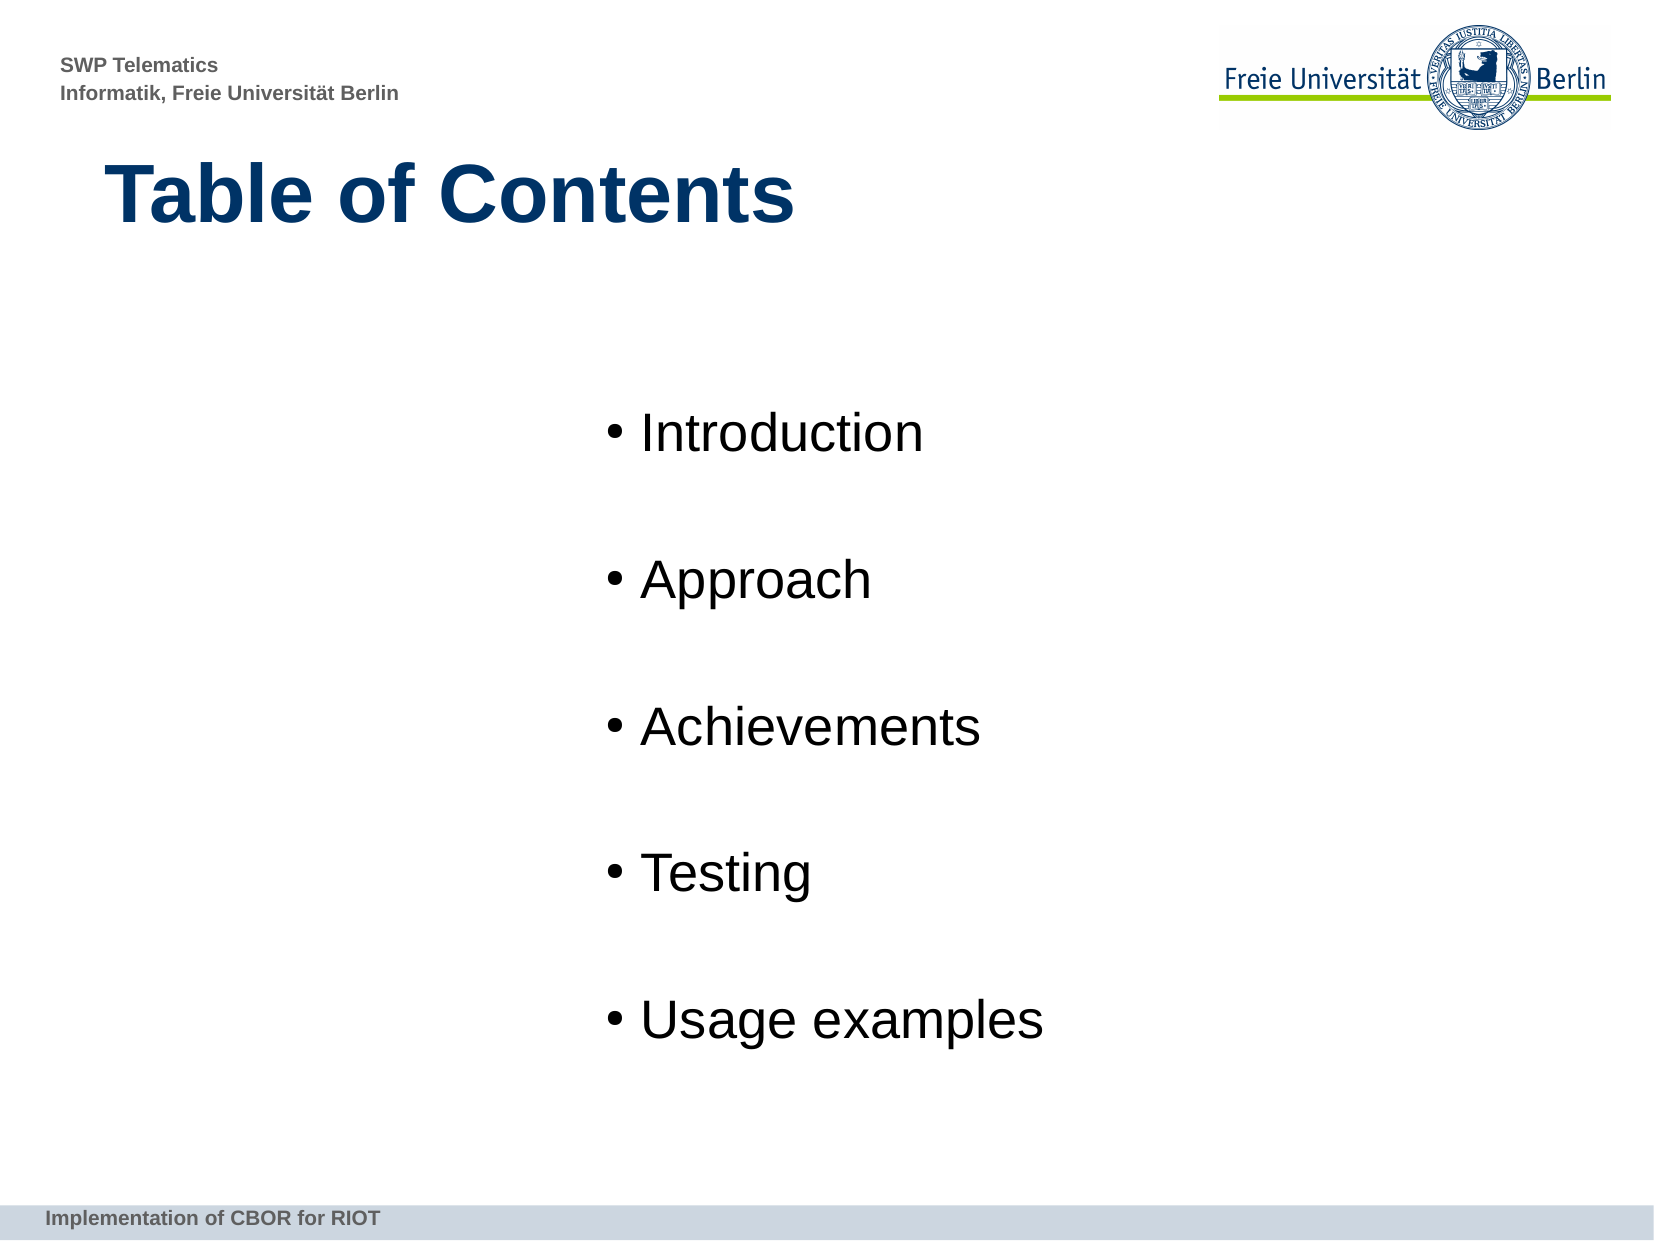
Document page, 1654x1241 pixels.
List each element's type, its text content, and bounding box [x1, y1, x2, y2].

title Table of Contents [45, 147, 1609, 260]
list Introduction Approach Achievements Testing Usage examples [570, 270, 1609, 1126]
picture [1219, 25, 1611, 130]
